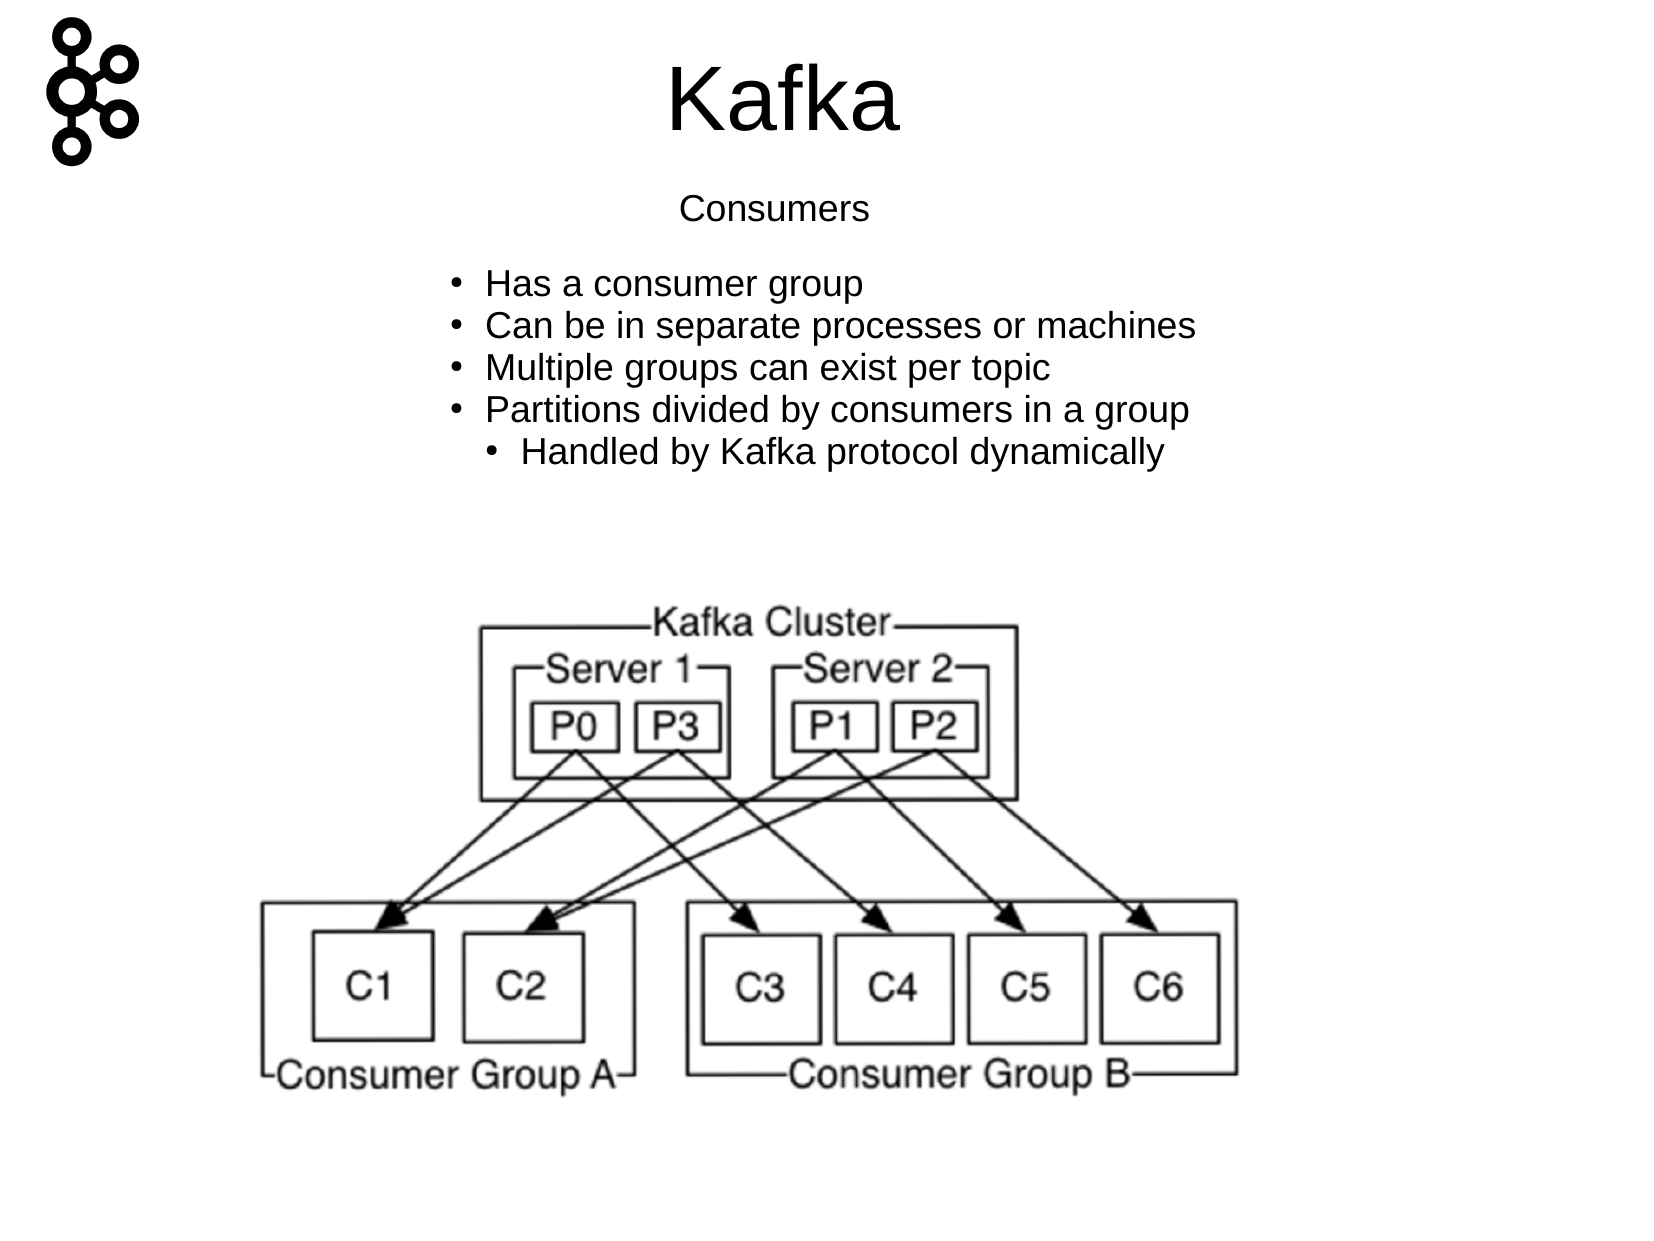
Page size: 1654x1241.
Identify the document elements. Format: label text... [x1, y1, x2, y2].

text_box Has a consumer group Can be in separate processes or machines Multiple groups can exist per topic Partitions divided by consumers in a group Handled by Kafka protocol dynamically [435, 255, 1212, 522]
text_box Consumers [664, 180, 886, 249]
picture [0, 0, 185, 185]
picture [162, 510, 1380, 1129]
text_box Kafka [650, 47, 916, 151]
